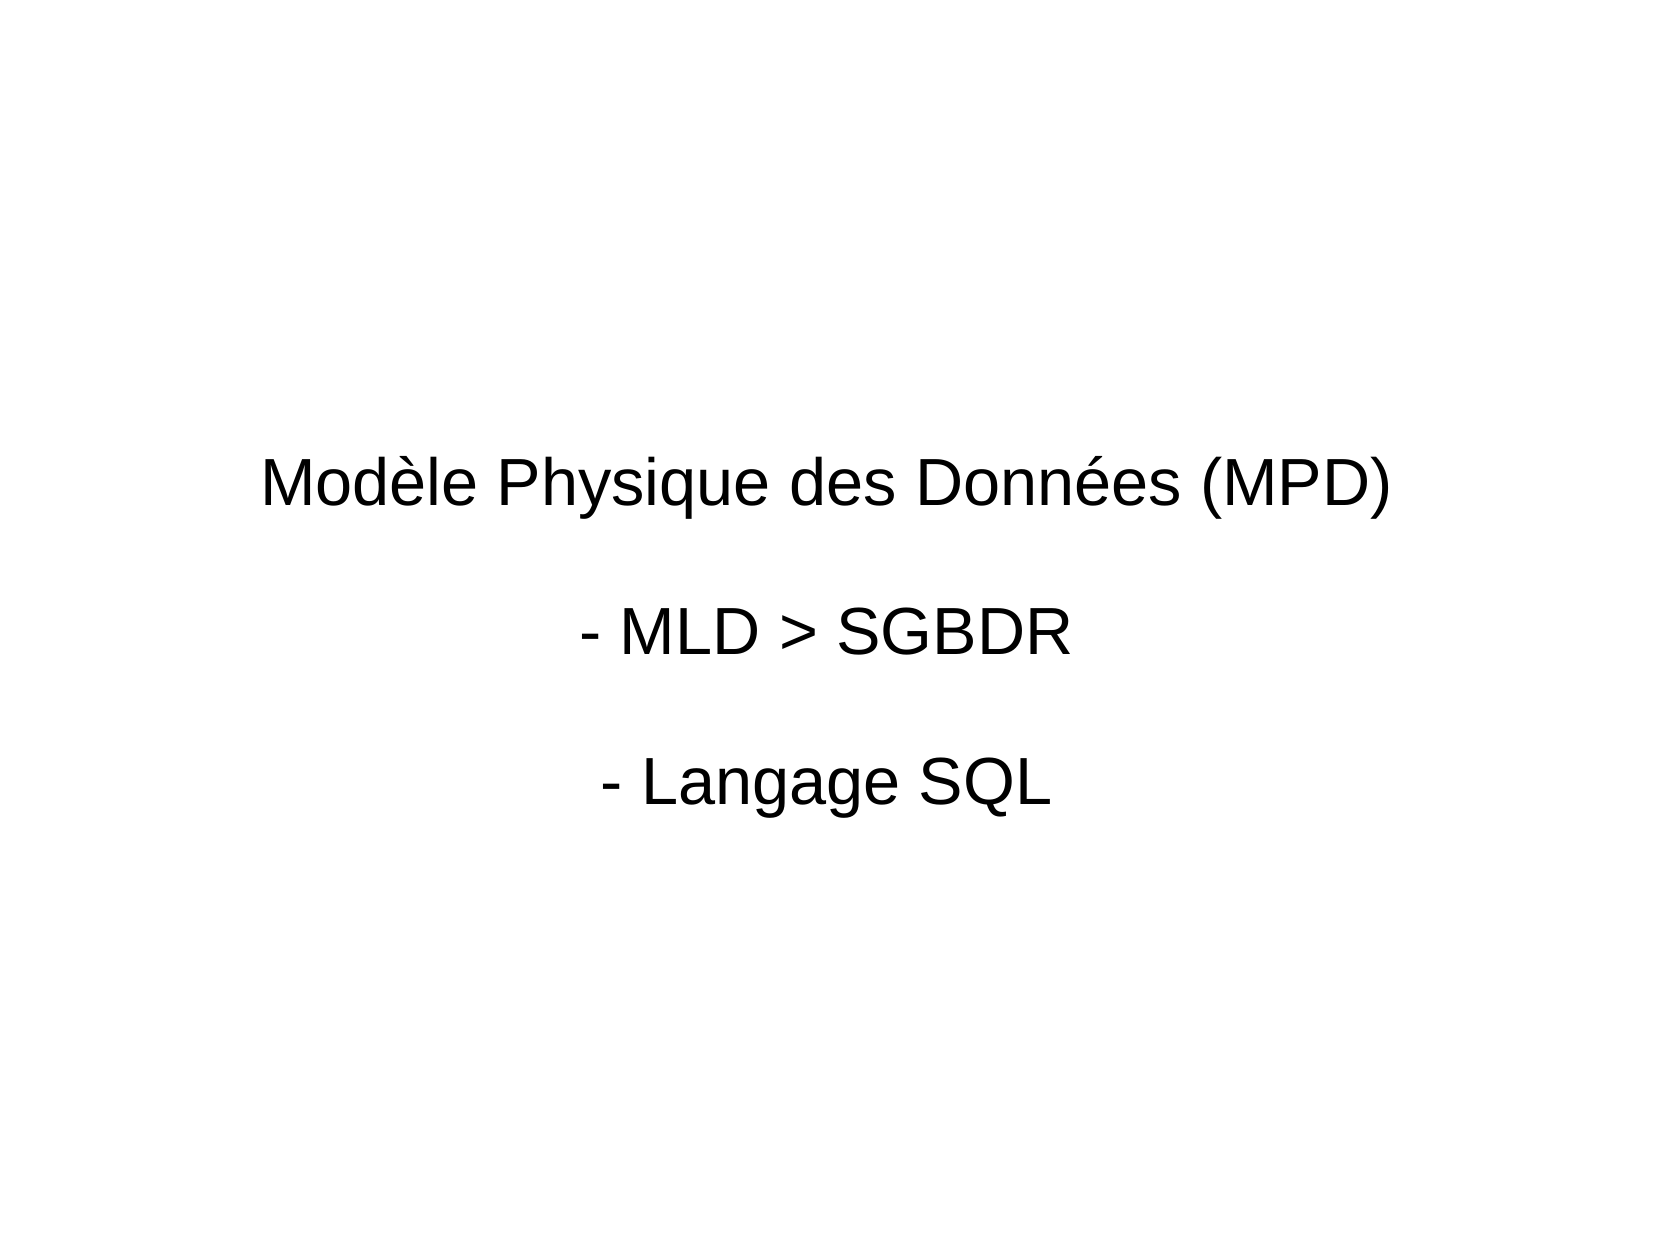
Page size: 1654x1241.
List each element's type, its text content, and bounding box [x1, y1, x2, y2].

subtitle Modèle Physique des Données (MPD) - MLD > SGBDR - Langage SQL [82, 59, 1571, 1205]
